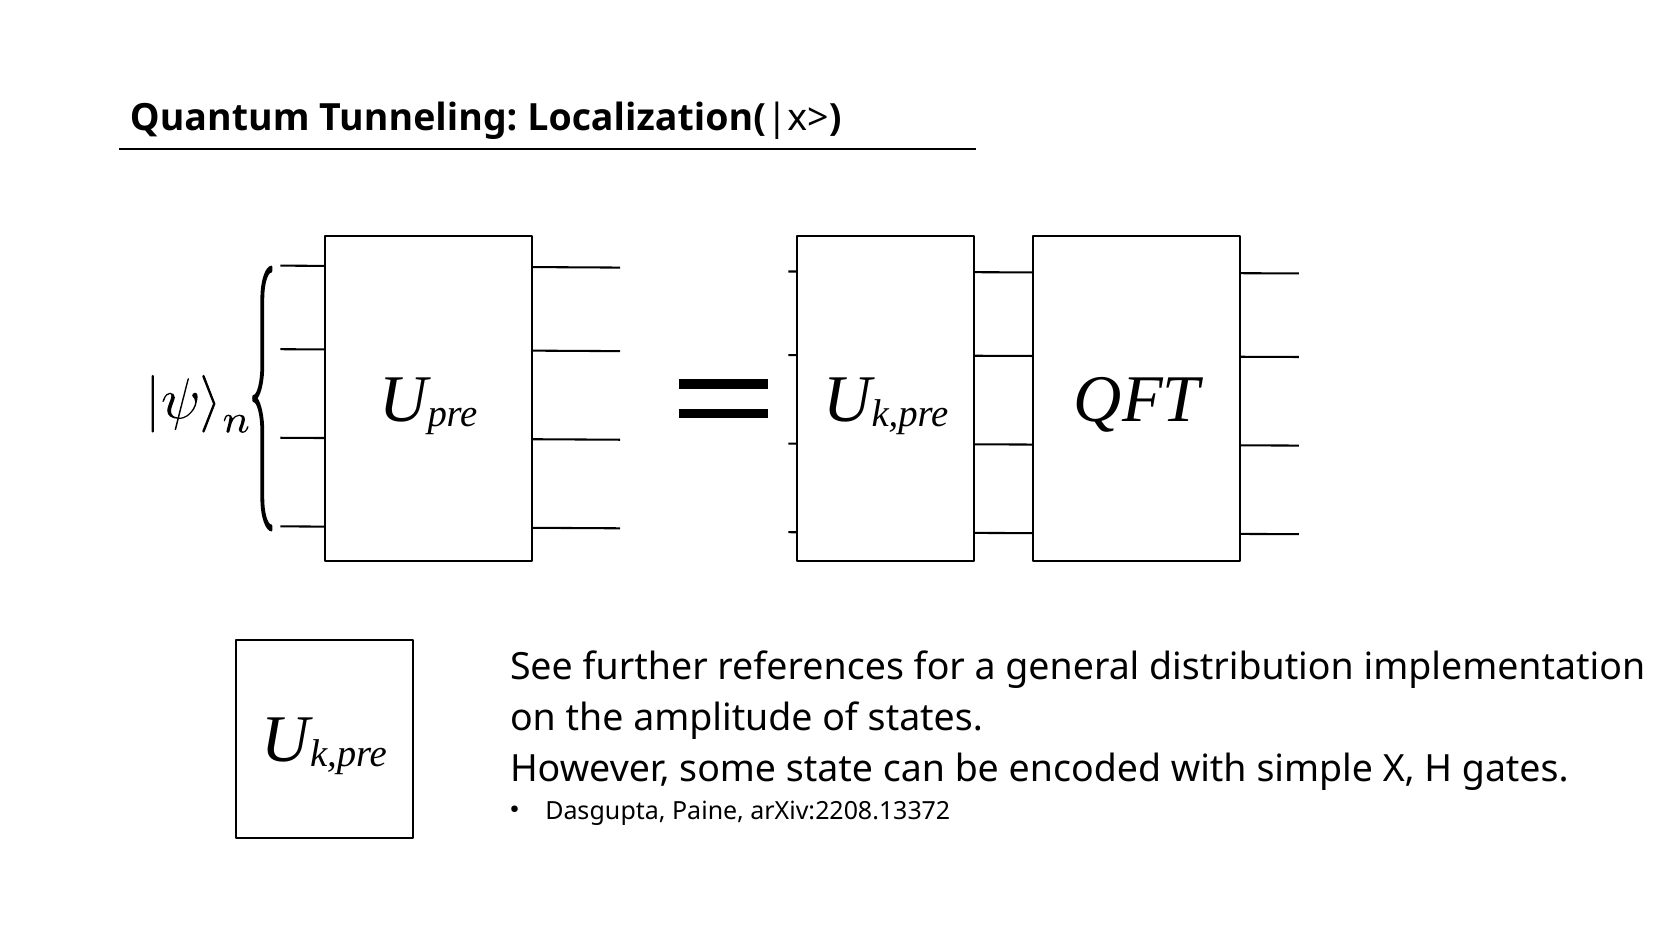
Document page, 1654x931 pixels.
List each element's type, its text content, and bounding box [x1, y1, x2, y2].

text_box [147, 374, 249, 433]
text_box [250, 265, 273, 532]
text_box Uk,pre [235, 639, 413, 838]
text_box QFT [1033, 236, 1241, 562]
text_box Upre [324, 236, 532, 561]
text_box See further references for a general distribution implementation on the amplitude of states. However, some state can be encoded with simple X, H gates. Dasgupta, Paine, arXiv:2208.13372 [495, 631, 1636, 830]
text_box Quantum Tunneling: Localization(|x>) [115, 83, 814, 148]
text_box Uk,pre [797, 236, 975, 562]
